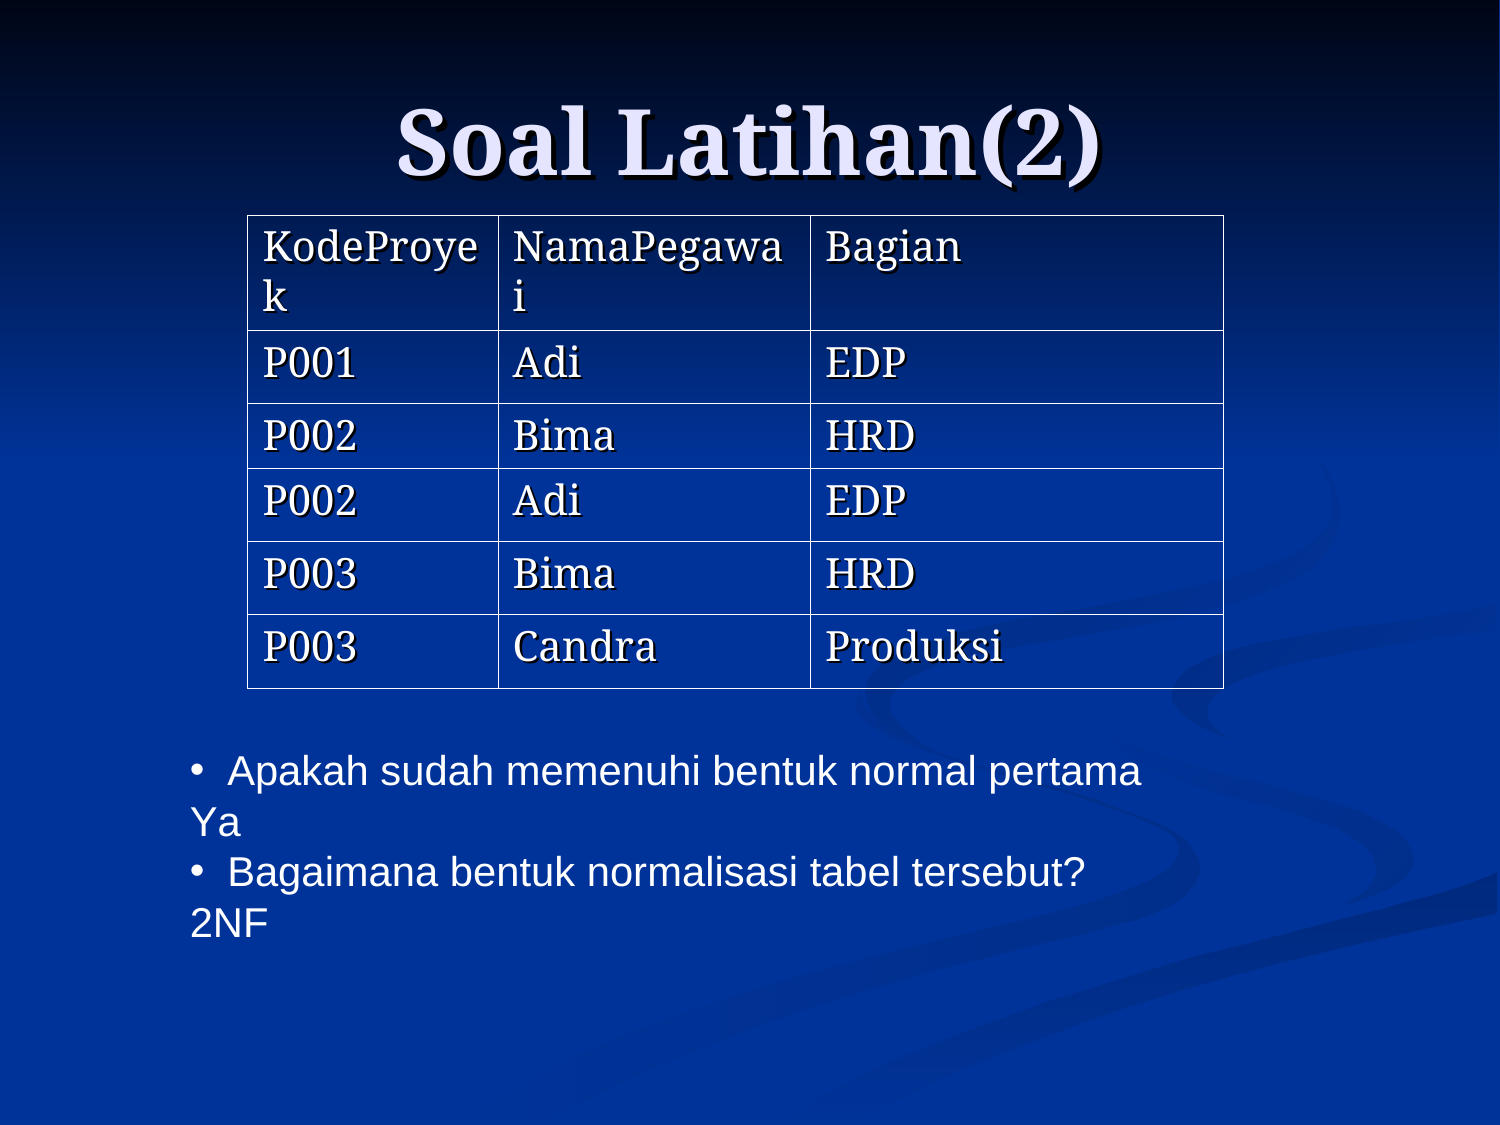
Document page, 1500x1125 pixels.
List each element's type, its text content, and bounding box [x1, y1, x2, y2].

title Soal Latihan(2) [75, 45, 1426, 233]
table_cell Bima [499, 542, 810, 614]
table_cell EDP [811, 469, 1223, 541]
table_cell Bima [499, 404, 810, 468]
table_cell Candra [499, 615, 810, 688]
table_cell EDP [811, 331, 1223, 403]
table_cell Adi [499, 331, 810, 403]
table_cell P003 [248, 542, 498, 614]
table_cell Produksi [811, 615, 1223, 688]
text_box Apakah sudah memenuhi bentuk normal pertama Ya Bagaimana bentuk normalisasi tabel tersebut? 2NF [174, 736, 1375, 954]
table_header Bagian [811, 216, 1223, 330]
table_cell P002 [248, 404, 498, 468]
table_cell HRD [811, 542, 1223, 614]
table_cell Adi [499, 469, 810, 541]
table_cell P002 [248, 469, 498, 541]
table_cell P003 [248, 615, 498, 688]
table_cell P001 [248, 331, 498, 403]
table_cell HRD [811, 404, 1223, 468]
table_header NamaPegawai [499, 216, 810, 330]
table_header KodeProyek [248, 216, 498, 330]
